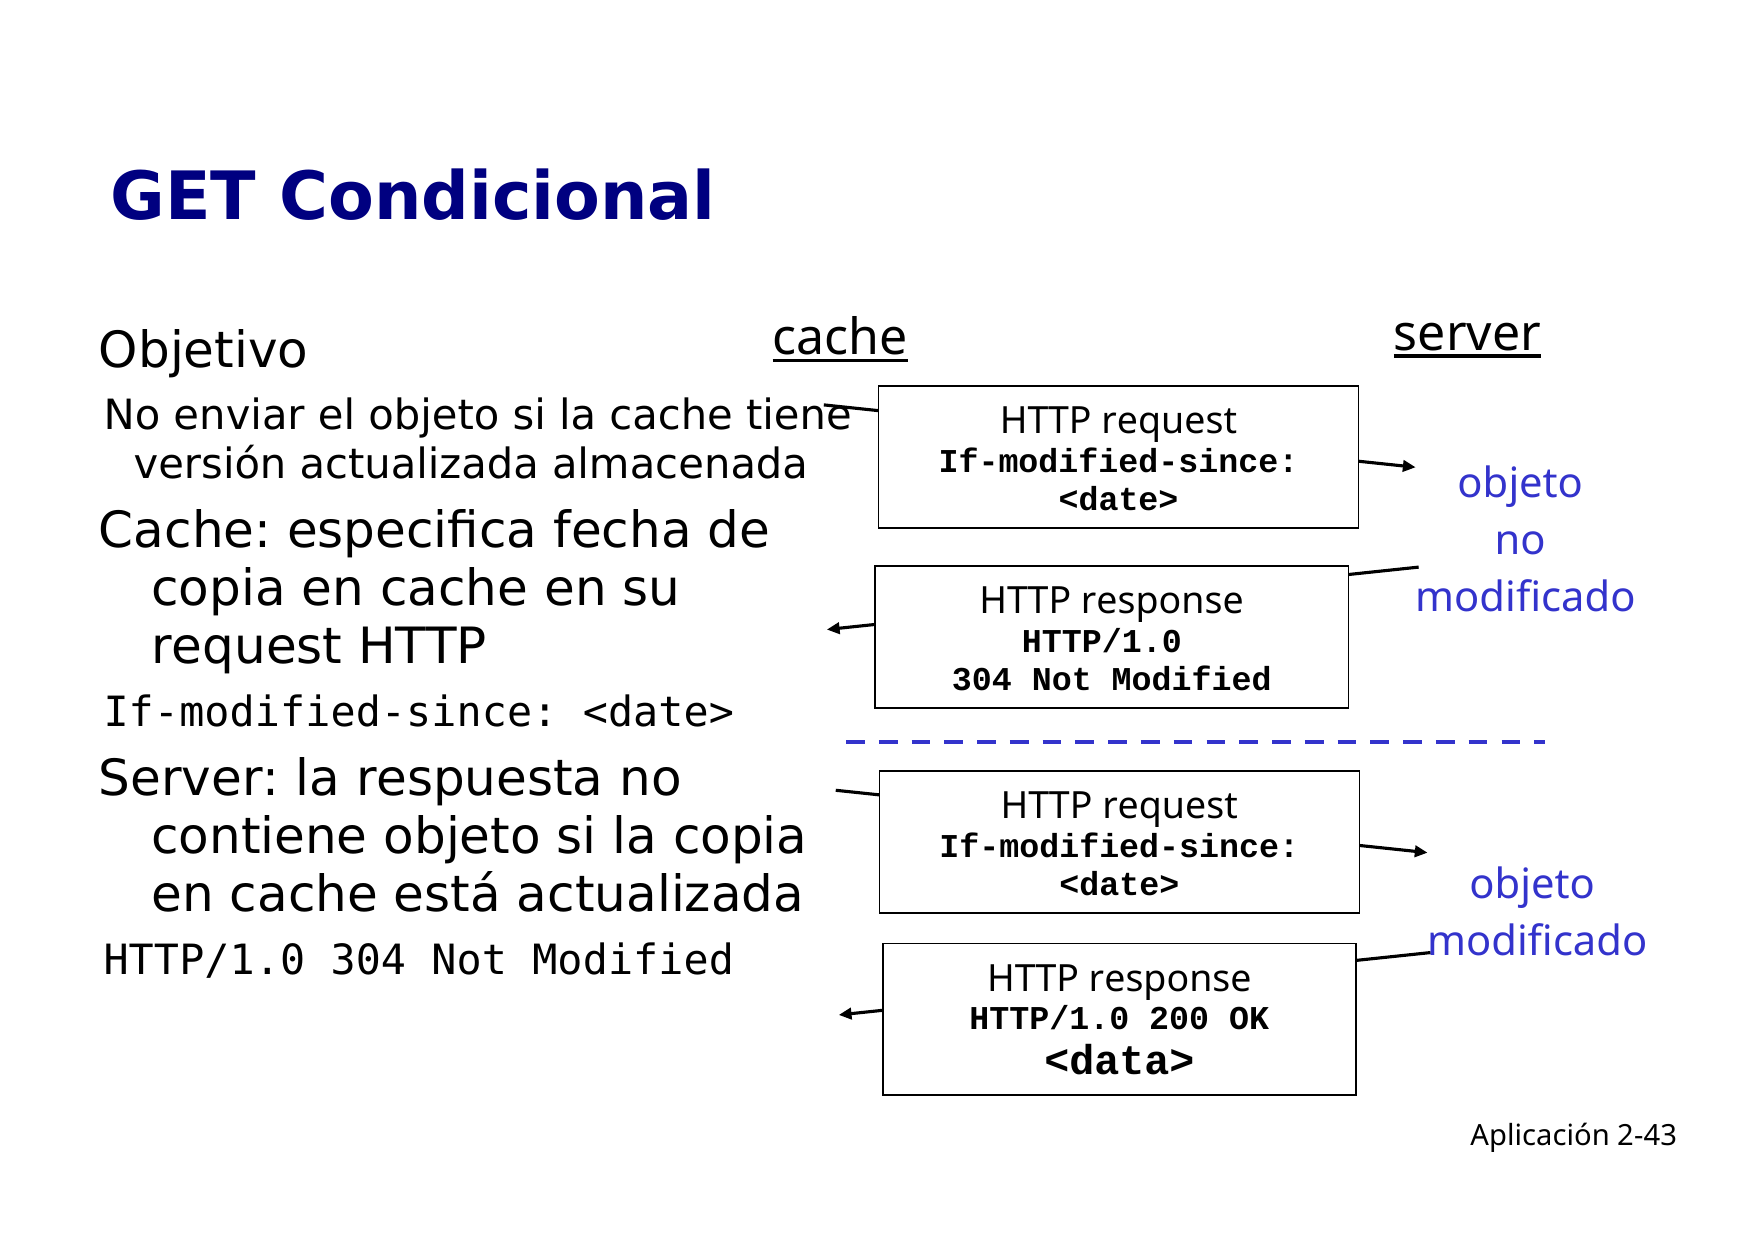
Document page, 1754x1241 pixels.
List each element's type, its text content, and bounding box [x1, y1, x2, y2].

text_box server [1379, 289, 1557, 373]
text_box HTTP response HTTP/1.0 304 Not Modified [875, 566, 1349, 709]
text_box HTTP request If-modified-since: <date> [879, 771, 1360, 914]
text_box HTTP request If-modified-since: <date> [878, 385, 1359, 528]
text_box cache [757, 293, 923, 378]
title GET Condicional [95, 88, 1671, 305]
text_box objeto no modificado [1400, 445, 1651, 632]
text_box HTTP response HTTP/1.0 200 OK <data> [882, 943, 1357, 1095]
list Objetivo No enviar el objeto si la cache tiene versión actualizada almacenada Cache: especifica fecha de copia en cache en su request HTTP If-modified-since: <date> Server: la respuesta no contiene objeto si la copia en cache está actualizada HTTP/1.0 304 Not Modified [95, 320, 865, 1048]
text_box objeto modificado [1412, 846, 1663, 976]
